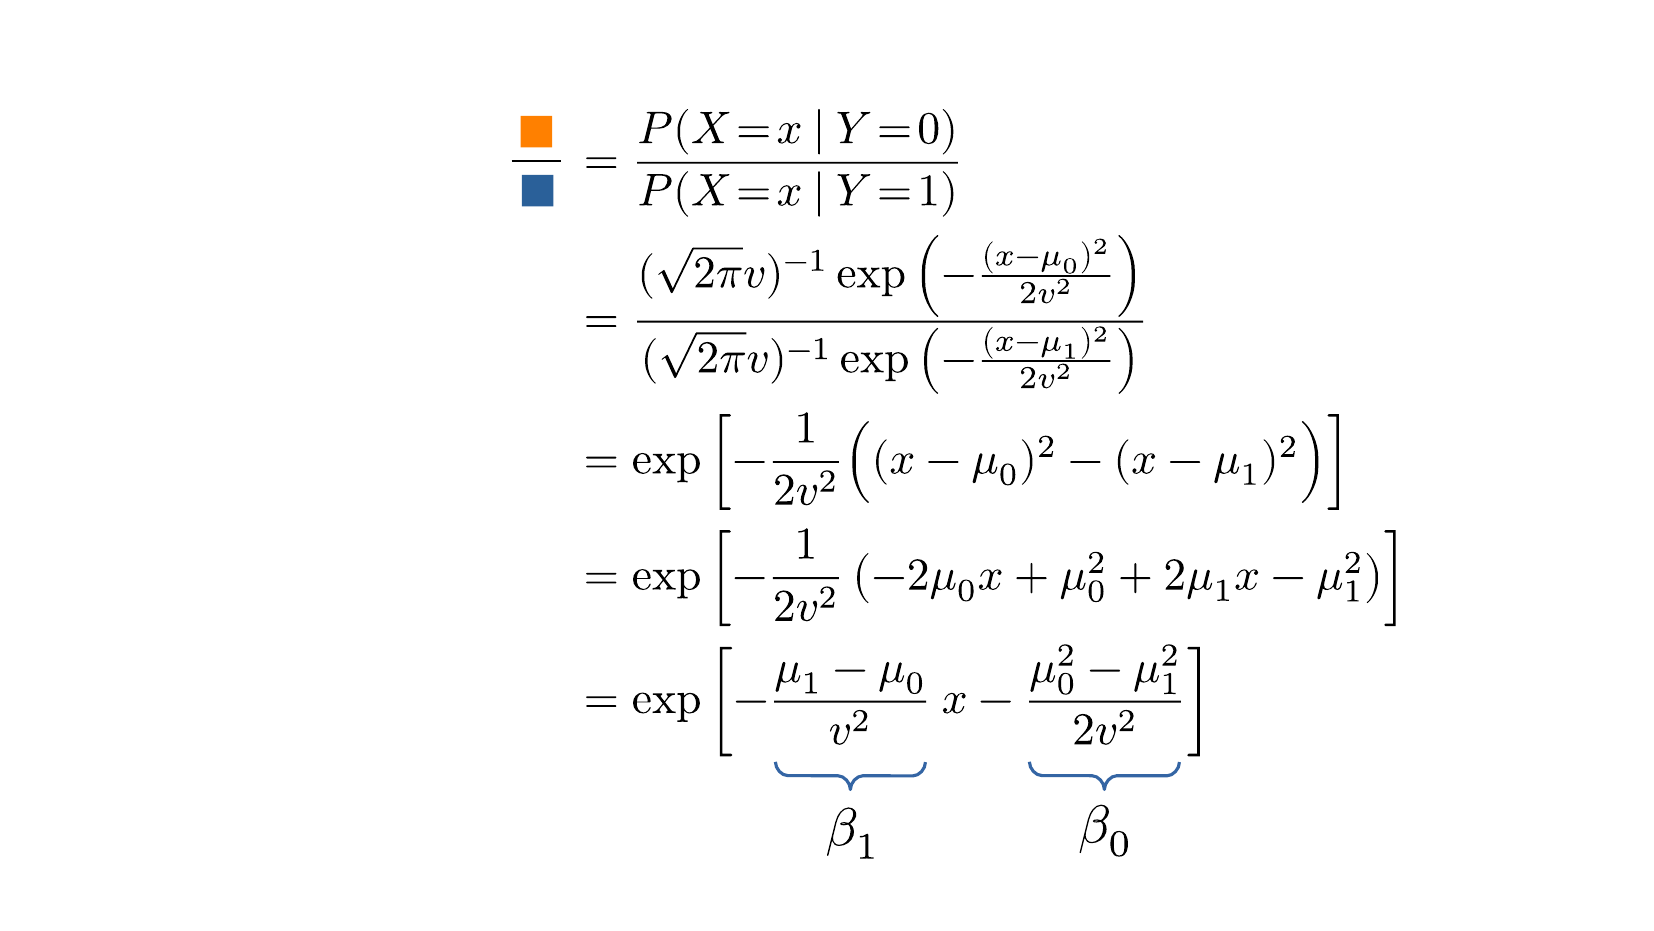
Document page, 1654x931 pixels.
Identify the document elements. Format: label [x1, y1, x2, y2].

picture [581, 107, 1398, 759]
picture [825, 807, 874, 859]
text_box [520, 115, 553, 148]
picture [1075, 802, 1130, 859]
text_box [521, 174, 554, 207]
